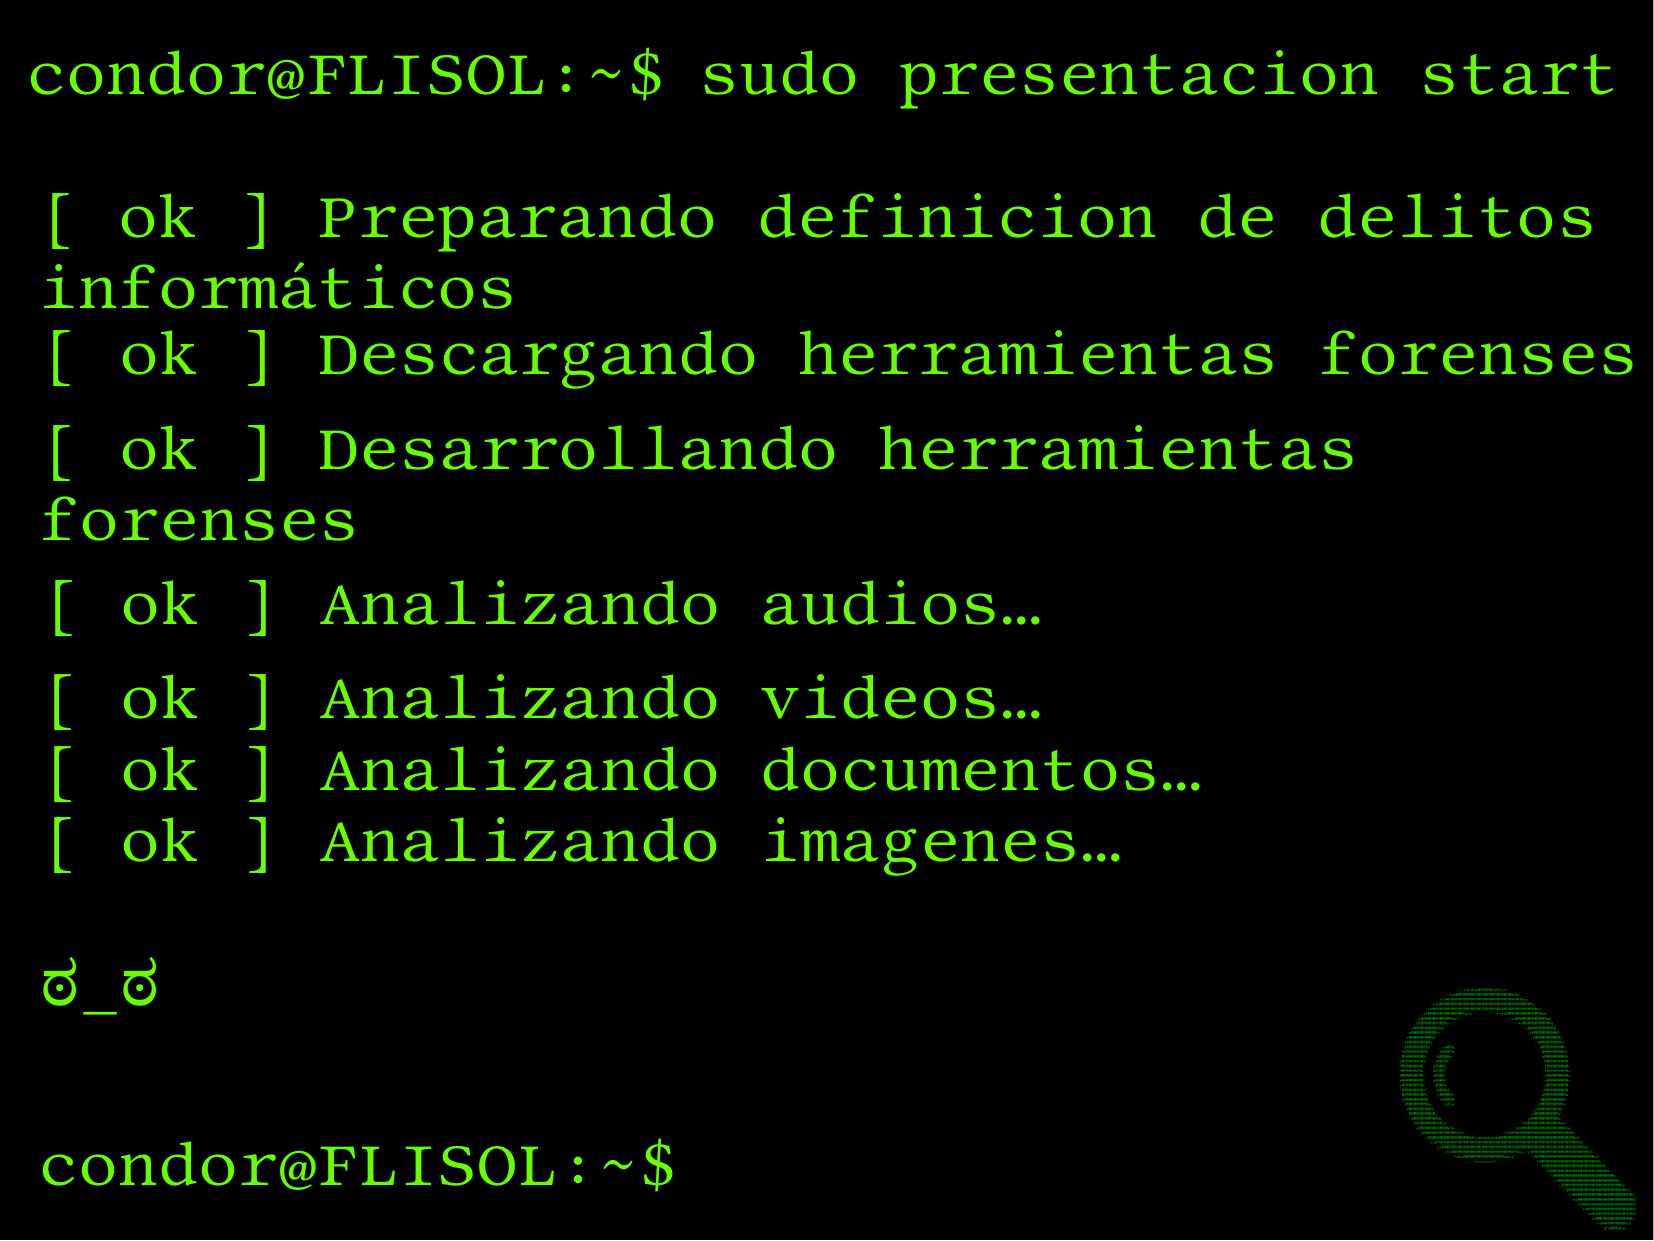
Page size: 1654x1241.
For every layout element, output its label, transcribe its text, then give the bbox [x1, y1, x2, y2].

text_box condor@FLISOL:~$ [11, 31, 1654, 189]
text_box [ ok ] Desarrollando herramientas forenses [24, 405, 1654, 564]
text_box sudo presentacion start [685, 31, 1635, 118]
text_box condor@FLISOL:~$ [23, 1122, 1630, 1241]
text_box [ ok ] Analizando videos… [ ok ] Analizando documentos… [ ok ] Analizando imagenes… ಠ_ಠ [25, 655, 1216, 1100]
picture [1399, 986, 1636, 1232]
text_box [ ok ] Descargando herramientas forenses [24, 311, 1654, 405]
text_box [ ok ] Analizando audios… [26, 564, 1376, 719]
text_box [ ok ] Preparando definicion de delitos informáticos [23, 173, 1654, 404]
